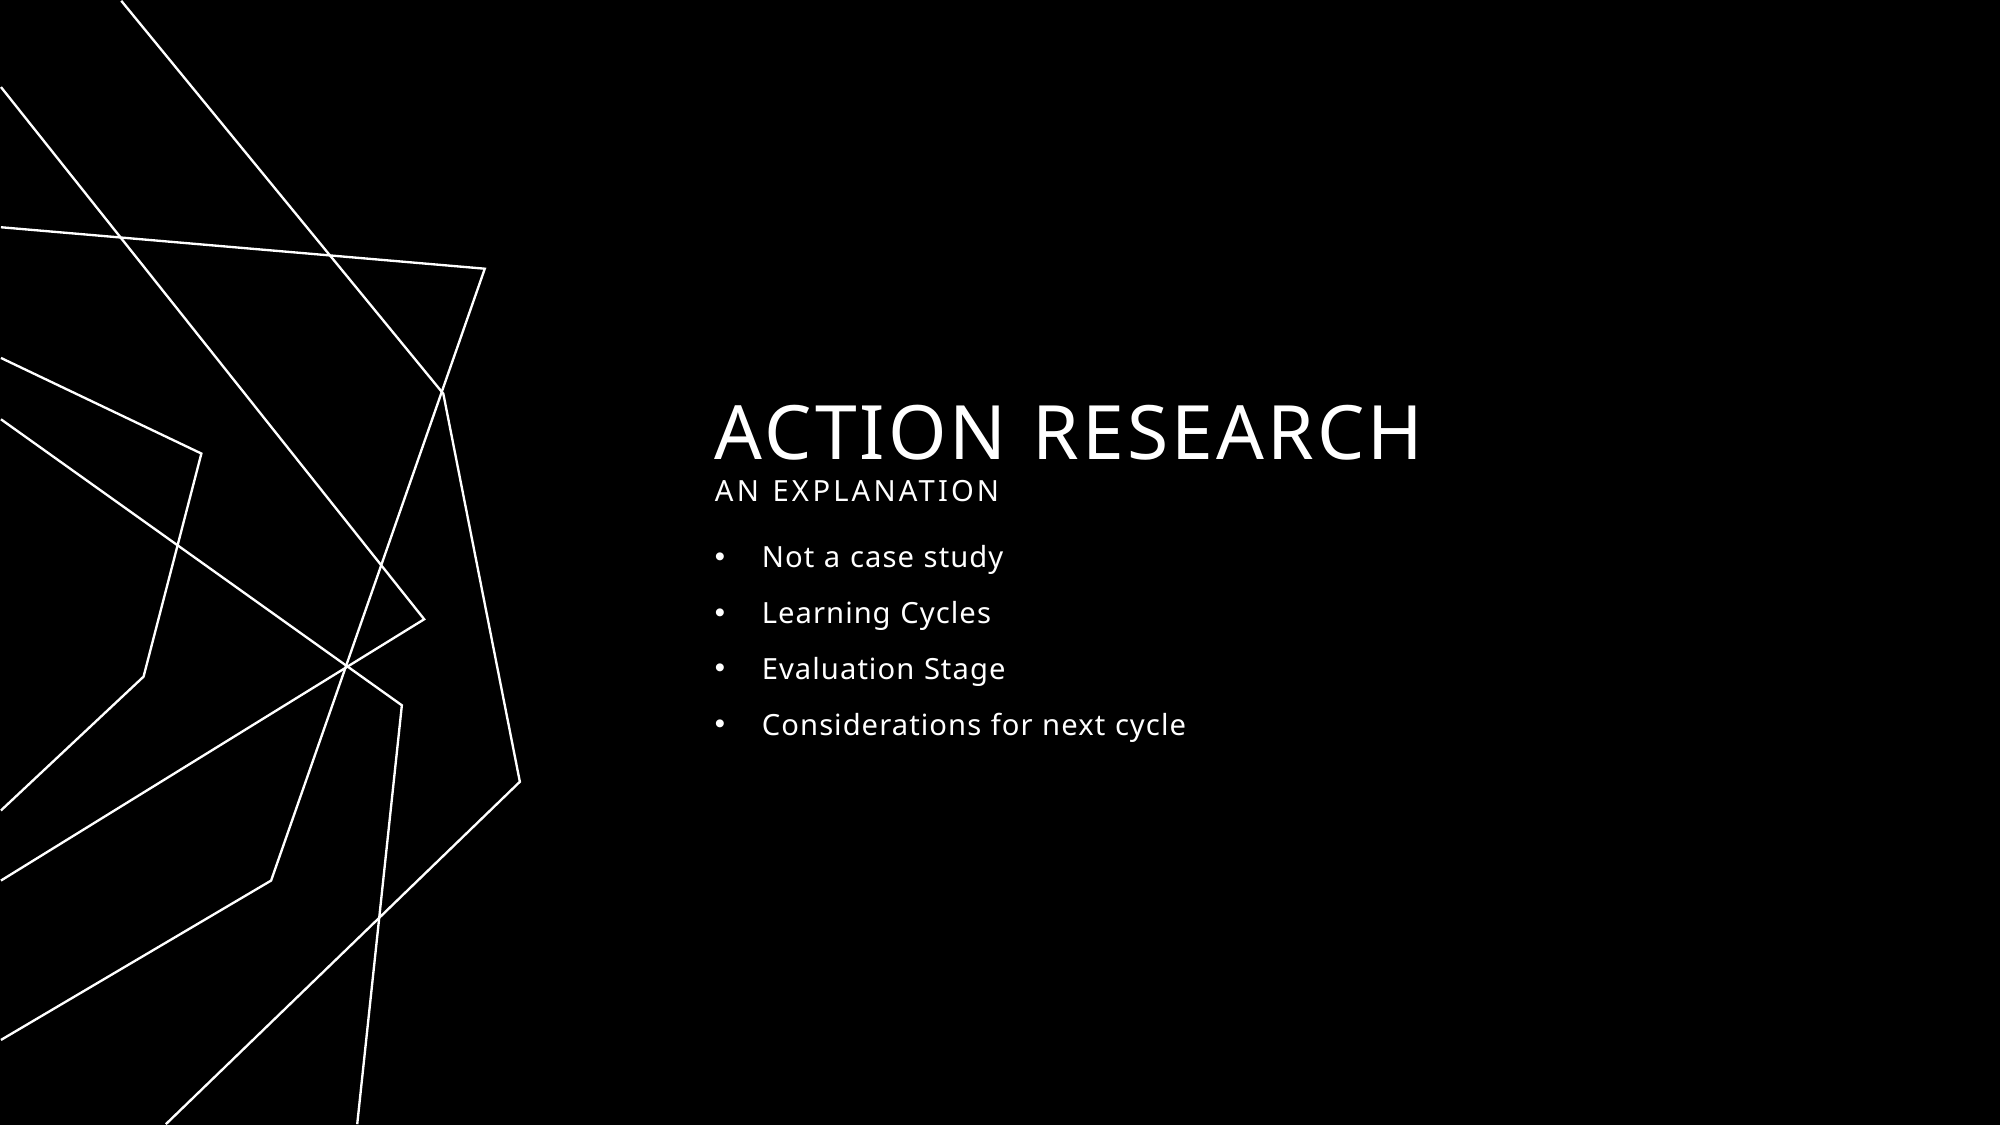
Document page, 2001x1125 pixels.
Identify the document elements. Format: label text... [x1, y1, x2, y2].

title Action Research An explanation [699, 265, 1456, 516]
subtitle Not a case study Learning Cycles Evaluation Stage Considerations for next cycle [699, 531, 1386, 1055]
